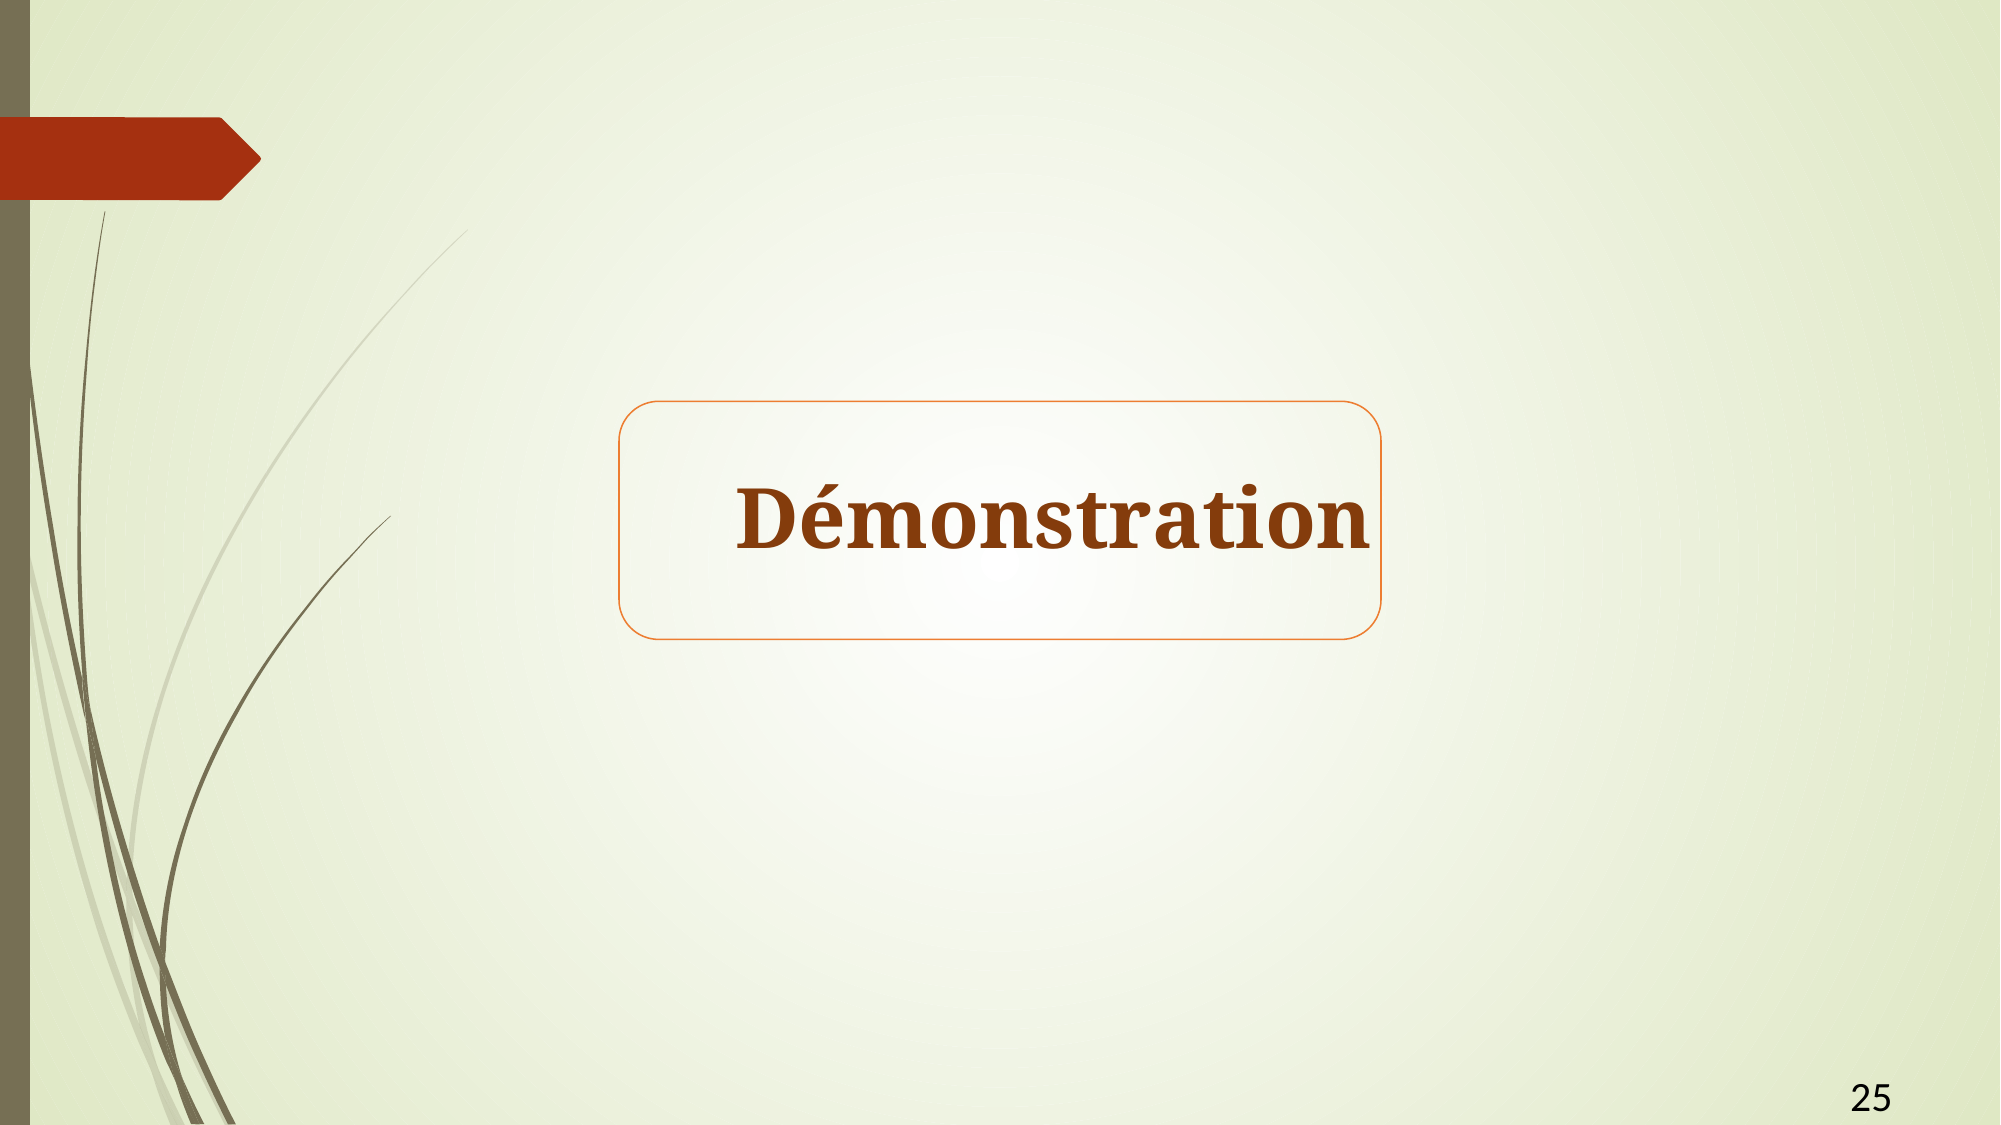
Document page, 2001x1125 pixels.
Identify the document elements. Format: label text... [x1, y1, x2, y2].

text_box 25 [1835, 1062, 1978, 1125]
title Démonstration [720, 457, 1380, 638]
title Démonstration [720, 457, 2000, 668]
